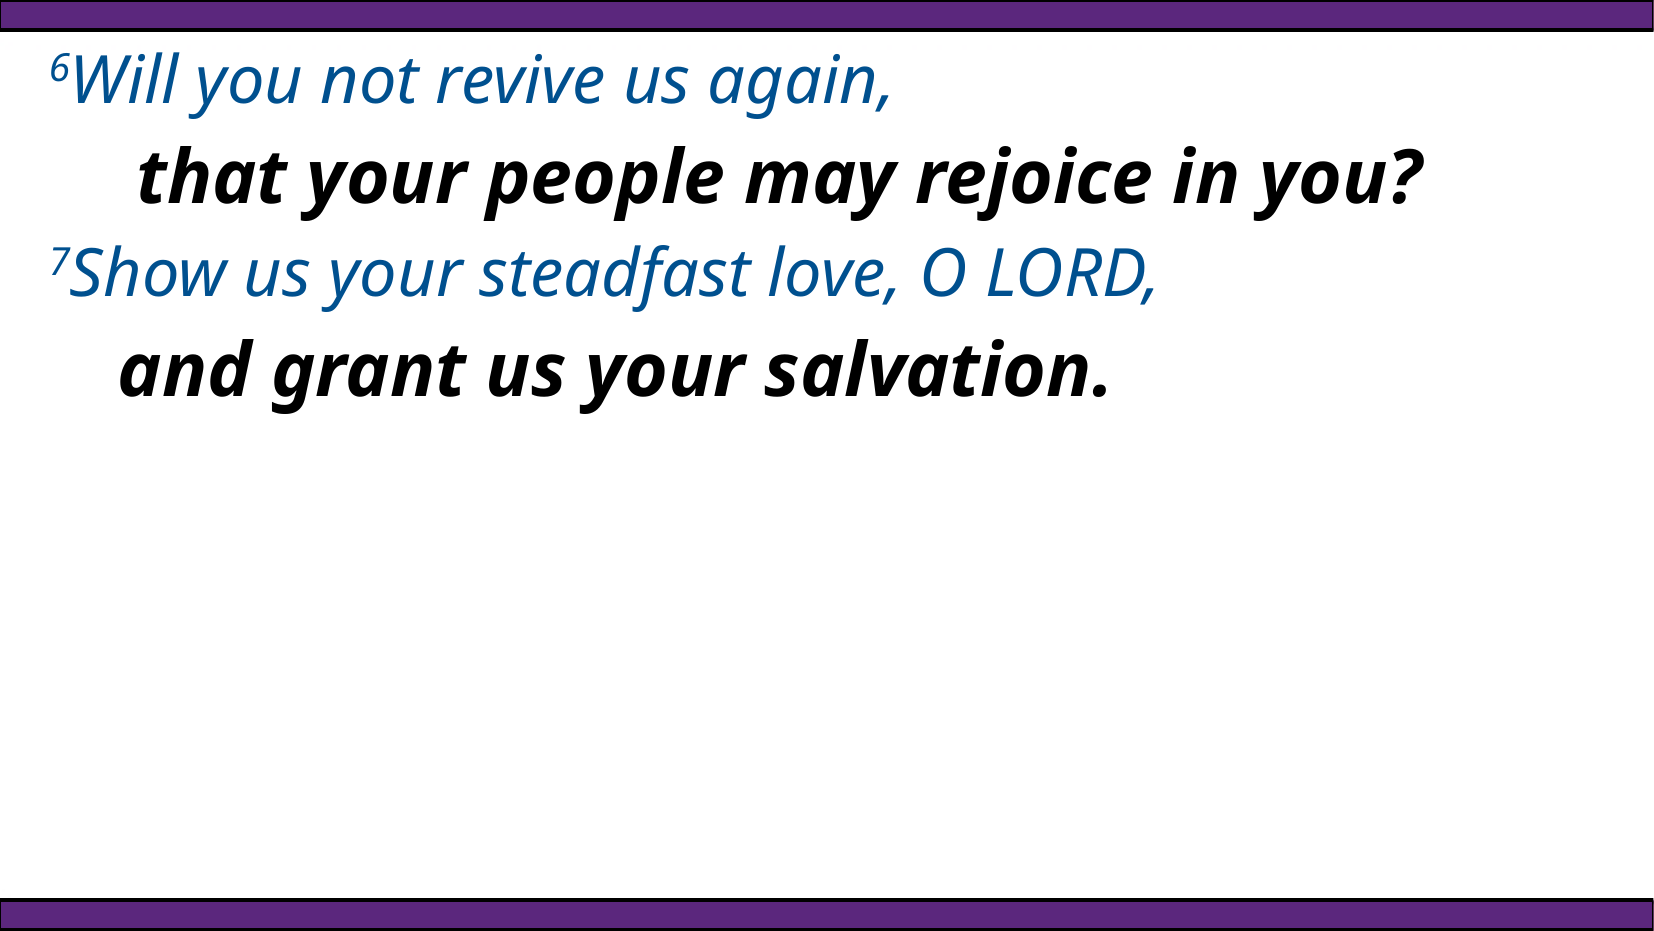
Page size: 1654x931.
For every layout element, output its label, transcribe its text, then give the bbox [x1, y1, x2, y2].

text_box [0, 900, 1654, 931]
picture [0, 31, 1654, 900]
text_box 6Will you not revive us again, that your people may rejoice in you? 7Show us your steadfast love, O LORD, and grant us your salvation. [33, 25, 1594, 418]
text_box [0, 0, 1654, 31]
